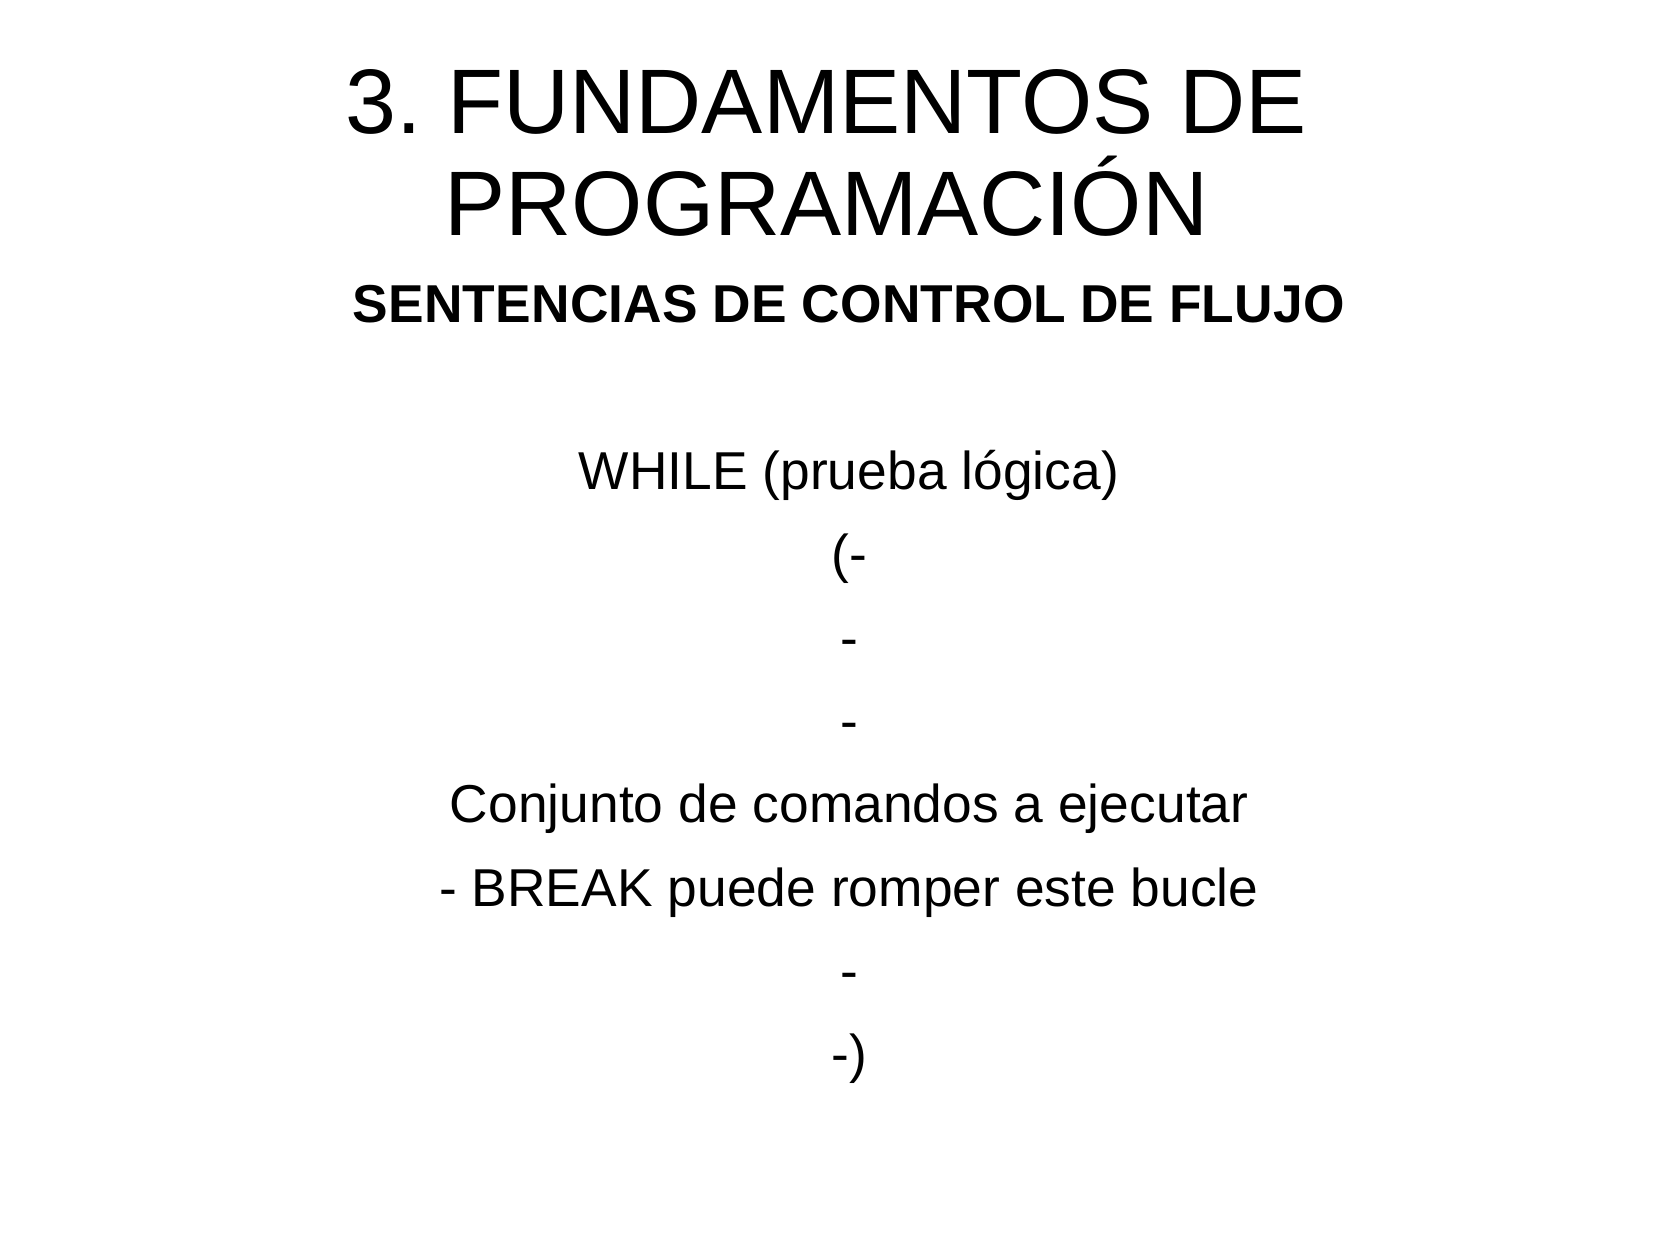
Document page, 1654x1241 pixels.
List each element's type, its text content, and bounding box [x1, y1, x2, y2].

title 3. FUNDAMENTOS DE PROGRAMACIÓN [82, 49, 1571, 257]
list SENTENCIAS DE CONTROL DE FLUJO WHILE (prueba lógica) (- - - Conjunto de comandos a ejecutar - BREAK puede romper este bucle - -) [76, 274, 1565, 1093]
